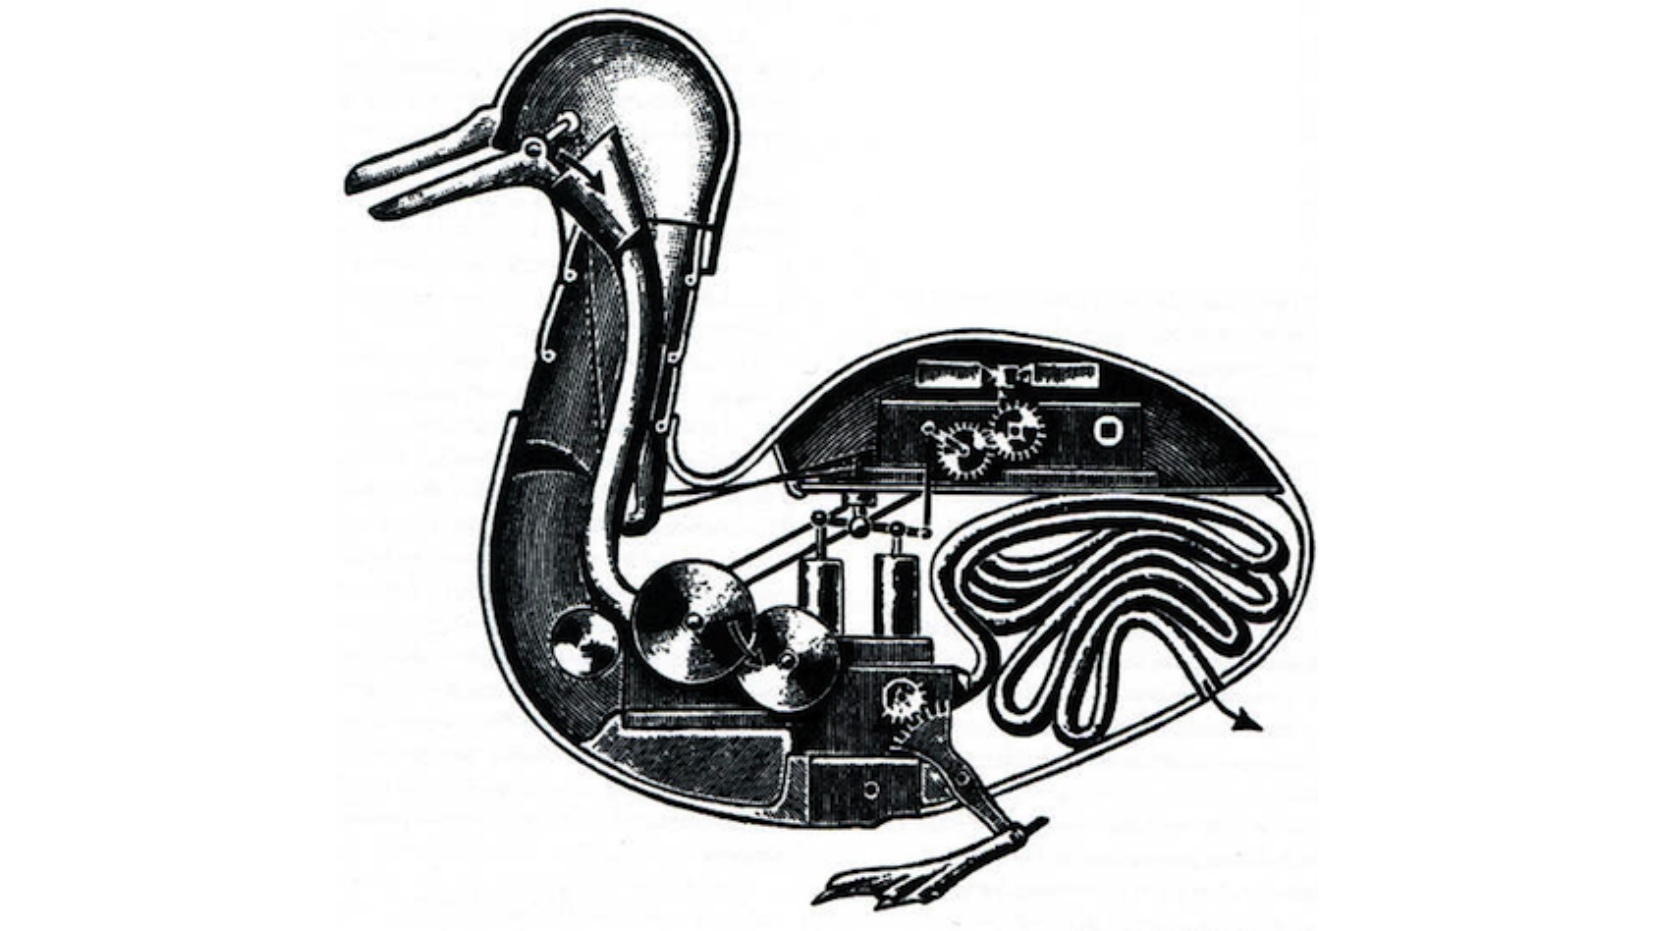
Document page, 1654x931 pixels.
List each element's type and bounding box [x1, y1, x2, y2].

picture [336, 0, 1318, 931]
